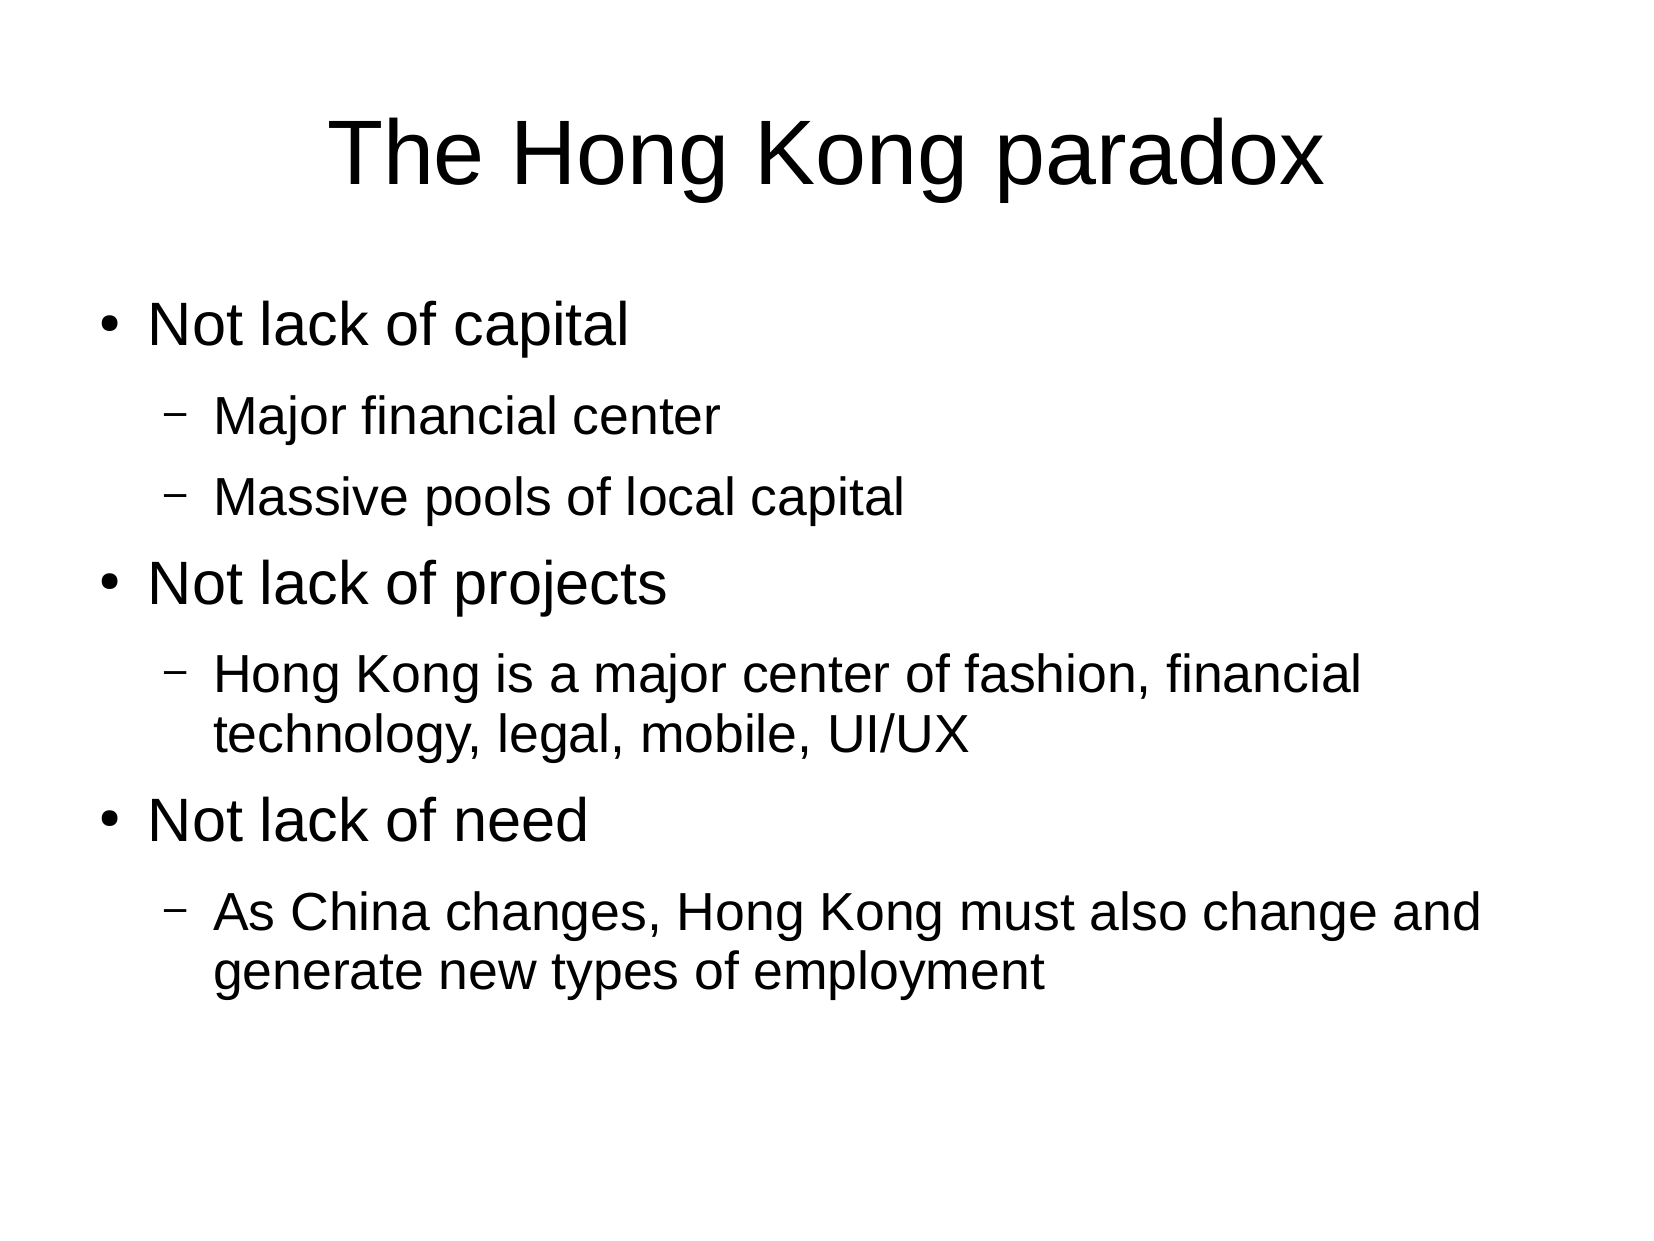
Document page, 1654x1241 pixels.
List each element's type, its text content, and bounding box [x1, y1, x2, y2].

list Not lack of capital Major financial center Massive pools of local capital Not lack of projects Hong Kong is a major center of fashion, financial technology, legal, mobile, UI/UX Not lack of need As China changes, Hong Kong must also change and generate new types of employment [82, 290, 1571, 1010]
title The Hong Kong paradox [82, 49, 1571, 257]
